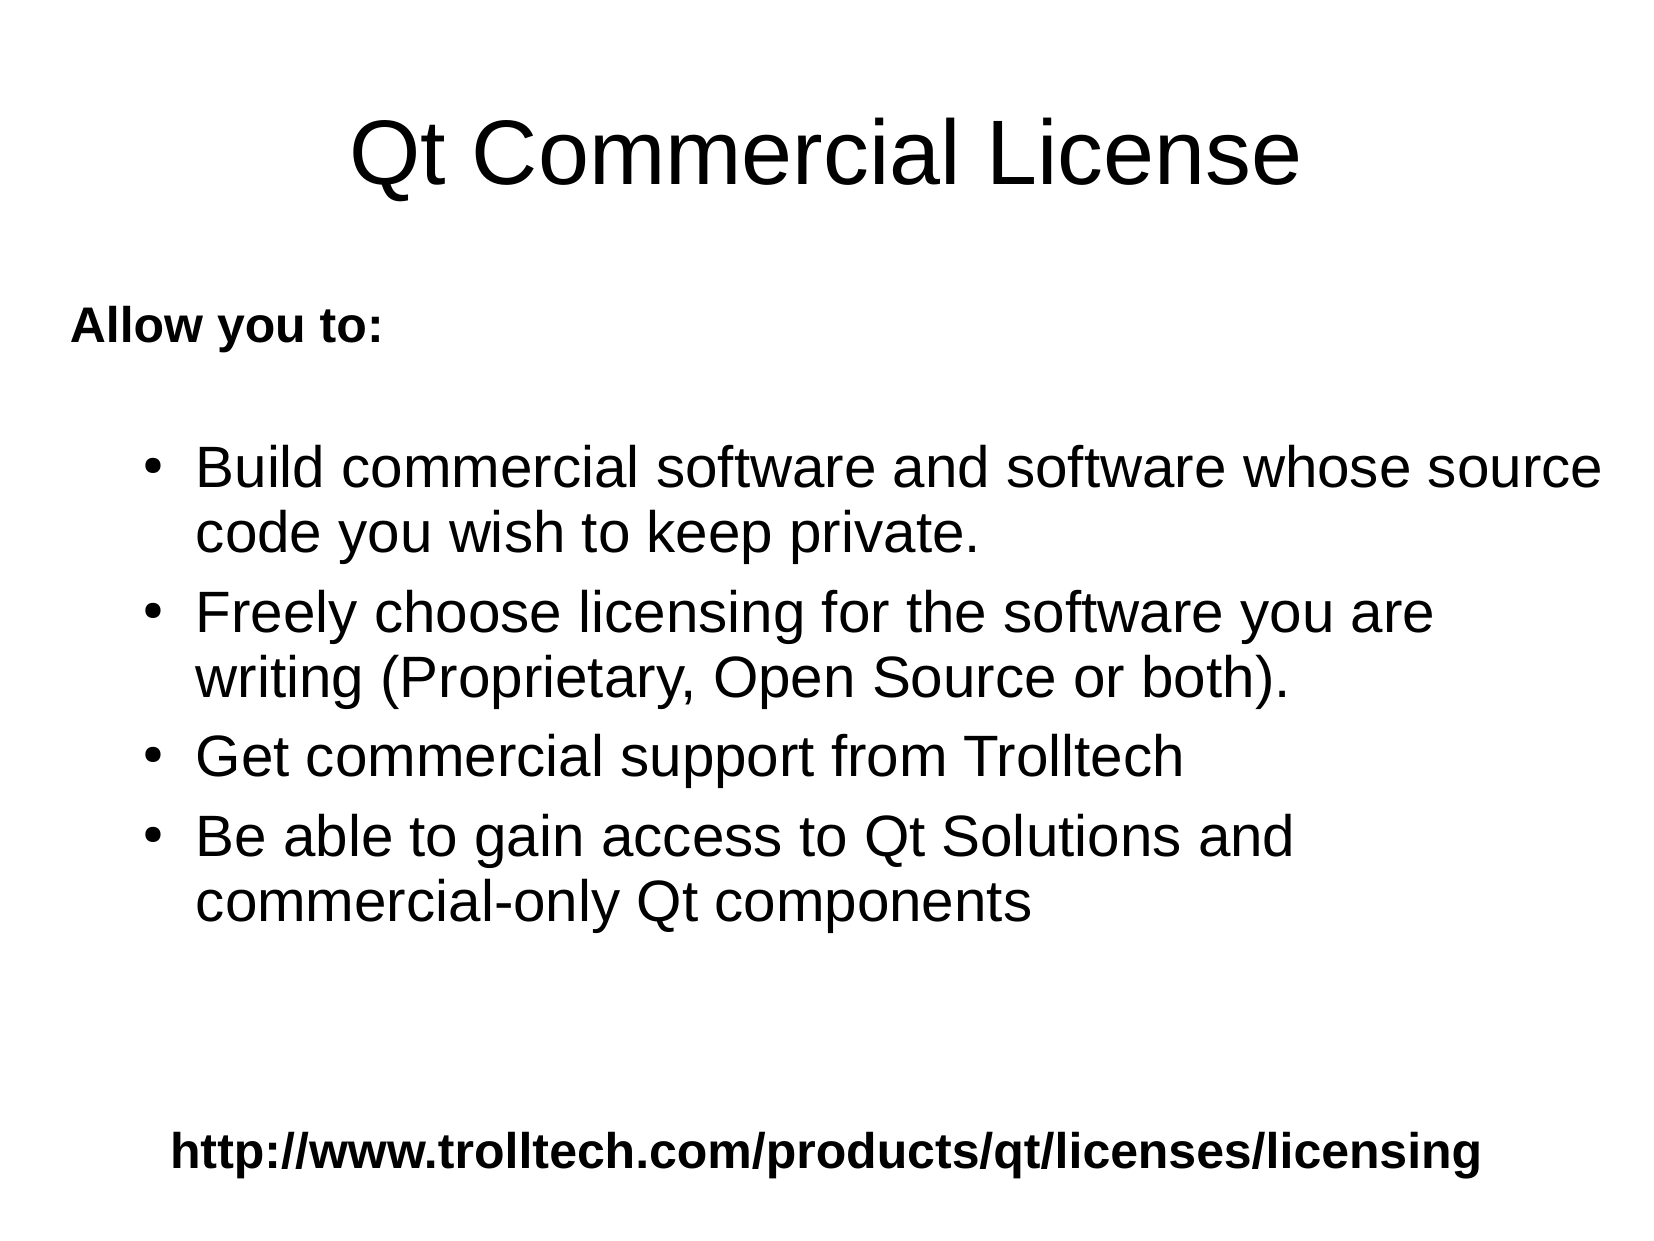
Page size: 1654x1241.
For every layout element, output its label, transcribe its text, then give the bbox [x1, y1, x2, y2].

text_box Allow you to: [55, 289, 455, 361]
list Build commercial software and software whose source code you wish to keep private. Freely choose licensing for the software you are writing (Proprietary, Open Source or both). Get commercial support from Trolltech Be able to gain access to Qt Solutions and commercial-only Qt components [110, 427, 1626, 1075]
title Qt Commercial License [82, 49, 1571, 257]
text_box http://www.trolltech.com/products/qt/licenses/licensing [41, 1116, 1613, 1188]
